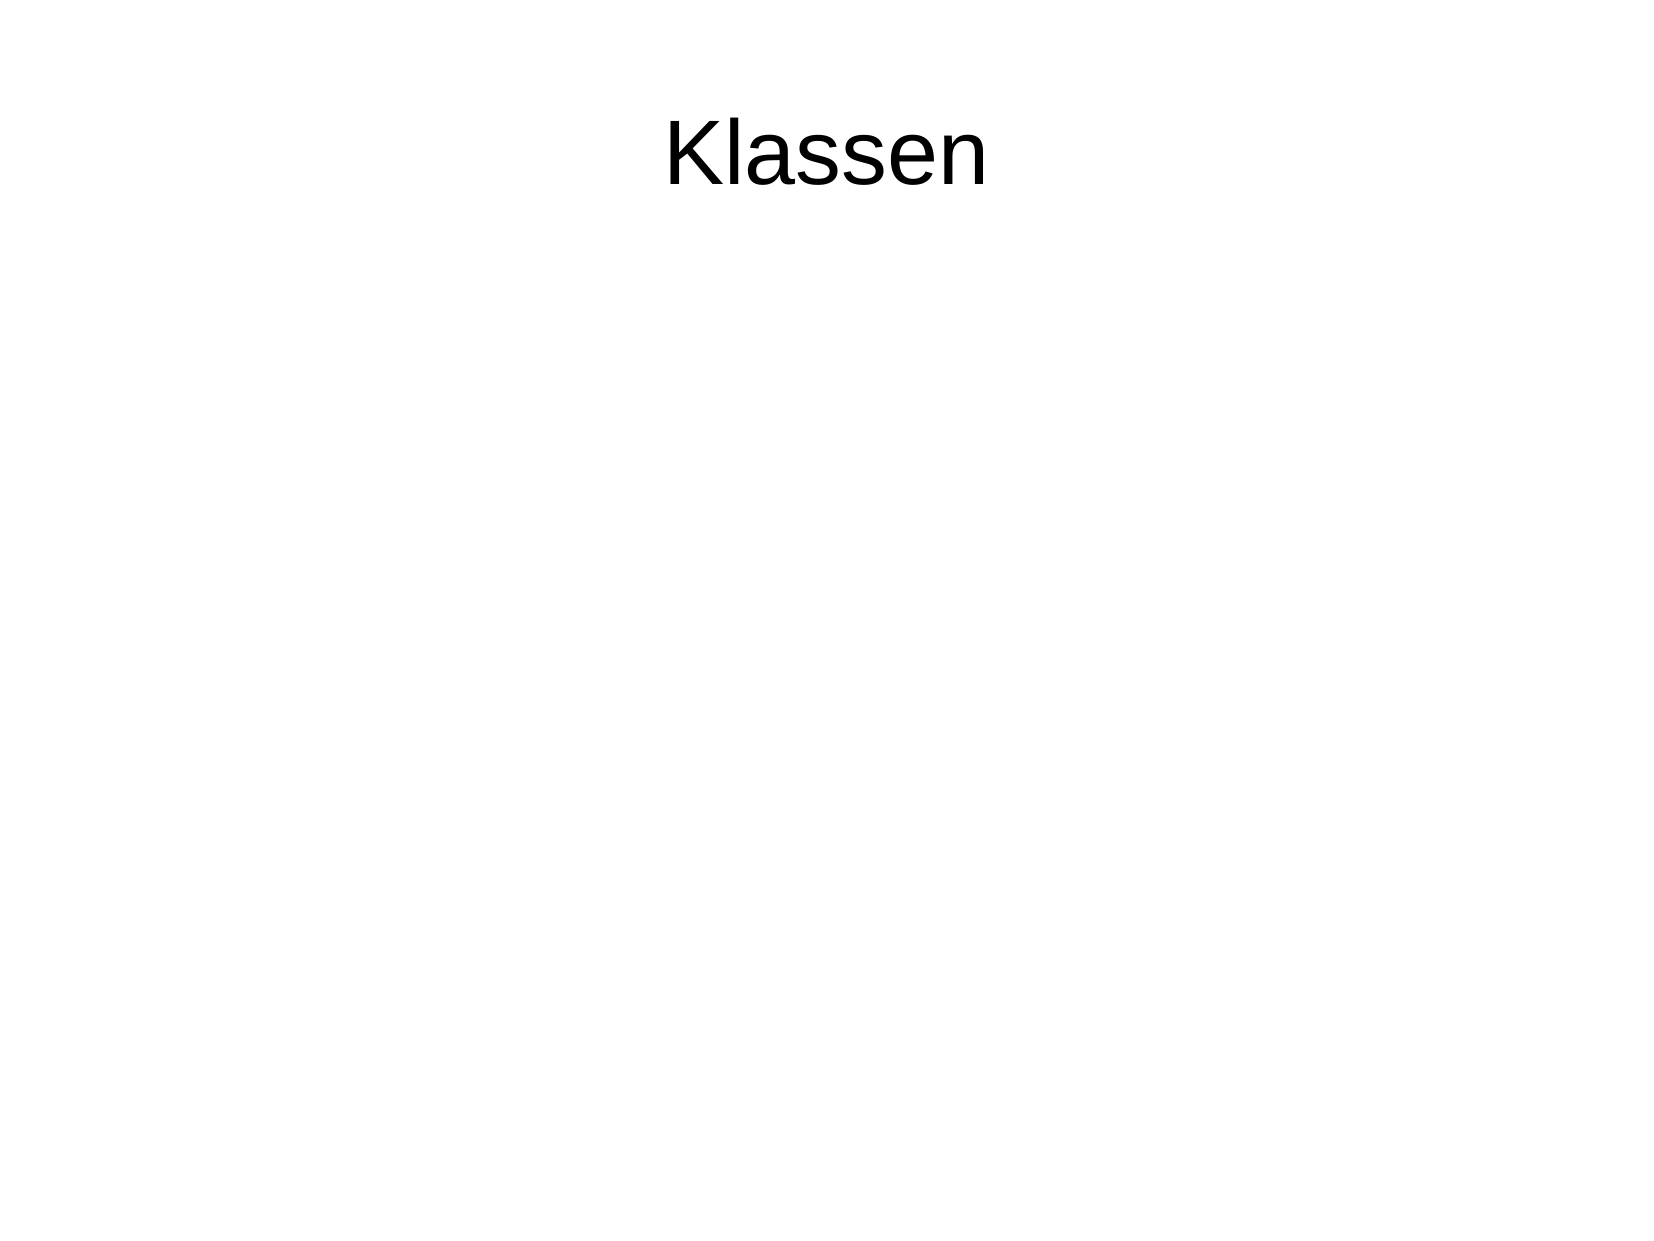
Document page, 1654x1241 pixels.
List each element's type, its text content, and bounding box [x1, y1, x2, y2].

title Klassen [82, 49, 1571, 257]
